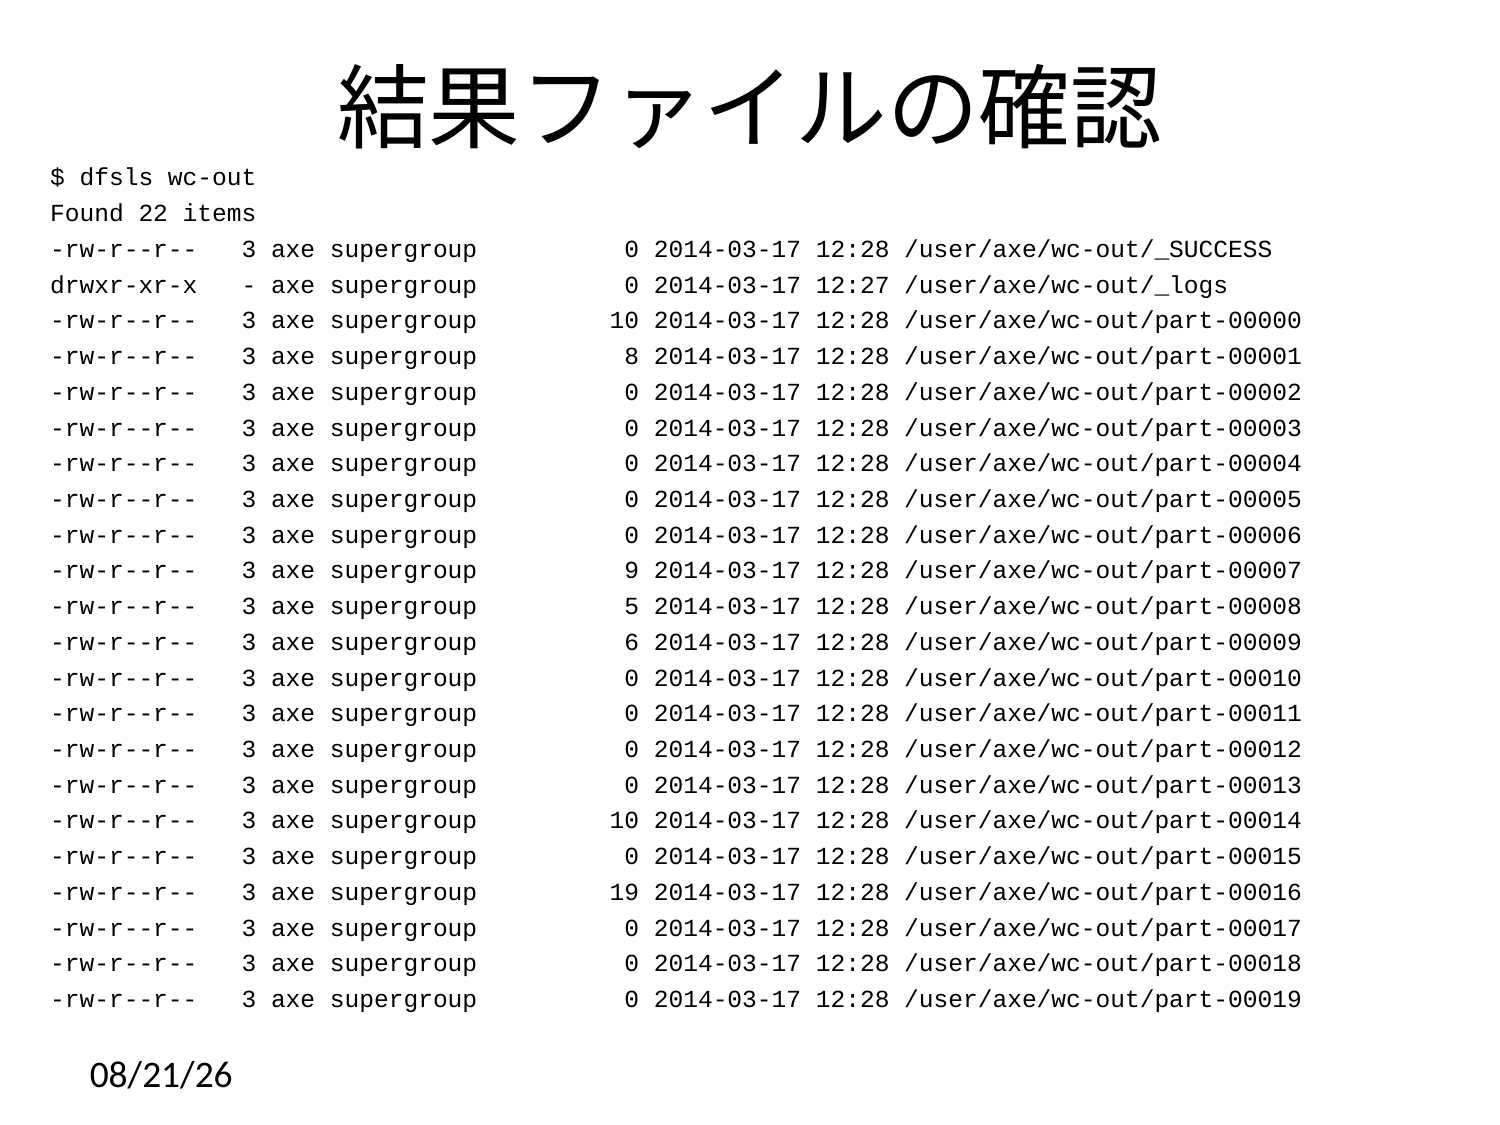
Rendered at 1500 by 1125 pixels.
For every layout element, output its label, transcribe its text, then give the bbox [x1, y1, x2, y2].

title 結果ファイルの確認 [75, 21, 1426, 153]
list $ dfsls wc-out Found 22 items -rw-r--r-- 3 axe supergroup 0 2014-03-17 12:28 /user/axe/wc-out/_SUCCESS drwxr-xr-x - axe supergroup 0 2014-03-17 12:27 /user/axe/wc-out/_logs -rw-r--r-- 3 axe supergroup 10 2014-03-17 12:28 /user/axe/wc-out/part-00000 -rw-r--r-- 3 axe supergroup 8 2014-03-17 12:28 /user/axe/wc-out/part-00001 -rw-r--r-- 3 axe supergroup 0 2014-03-17 12:28 /user/axe/wc-out/part-00002 -rw-r--r-- 3 axe supergroup 0 2014-03-17 12:28 /user/axe/wc-out/part-00003 -rw-r--r-- 3 axe supergroup 0 2014-03-17 12:28 /user/axe/wc-out/part-00004 -rw-r--r-- 3 axe supergroup 0 2014-03-17 12:28 /user/axe/wc-out/part-00005 -rw-r--r-- 3 axe supergroup 0 2014-03-17 12:28 /user/axe/wc-out/part-00006 -rw-r--r-- 3 axe supergroup 9 2014-03-17 12:28 /user/axe/wc-out/part-00007 -rw-r--r-- 3 axe supergroup 5 2014-03-17 12:28 /user/axe/wc-out/part-00008 -rw-r--r-- 3 axe supergroup 6 2014-03-17 12:28 /user/axe/wc-out/part-00009 -rw-r--r-- 3 axe supergroup 0 2014-03-17 12:28 /user/axe/wc-out/part-00010 -rw-r--r-- 3 axe supergroup 0 2014-03-17 12:28 /user/axe/wc-out/part-00011 -rw-r--r-- 3 axe supergroup 0 2014-03-17 12:28 /user/axe/wc-out/part-00012 -rw-r--r-- 3 axe supergroup 0 2014-03-17 12:28 /user/axe/wc-out/part-00013 -rw-r--r-- 3 axe supergroup 10 2014-03-17 12:28 /user/axe/wc-out/part-00014 -rw-r--r-- 3 axe supergroup 0 2014-03-17 12:28 /user/axe/wc-out/part-00015 -rw-r--r-- 3 axe supergroup 19 2014-03-17 12:28 /user/axe/wc-out/part-00016 -rw-r--r-- 3 axe supergroup 0 2014-03-17 12:28 /user/axe/wc-out/part-00017 -rw-r--r-- 3 axe supergroup 0 2014-03-17 12:28 /user/axe/wc-out/part-00018 -rw-r--r-- 3 axe supergroup 0 2014-03-17 12:28 /user/axe/wc-out/part-00019 [35, 153, 1477, 1028]
